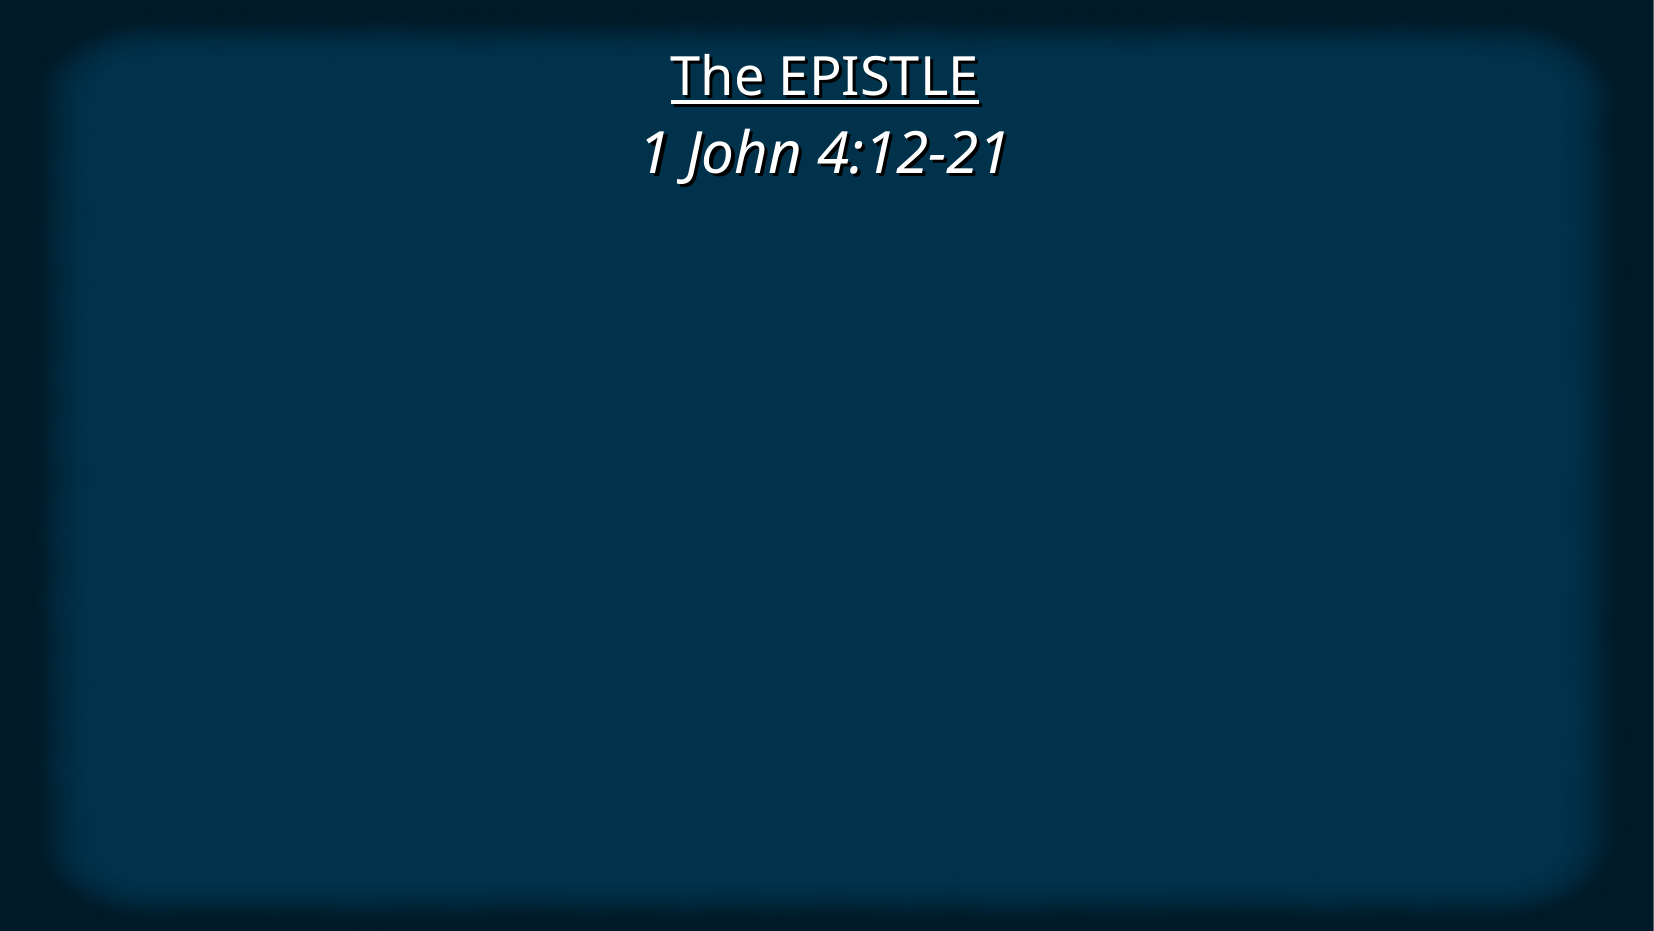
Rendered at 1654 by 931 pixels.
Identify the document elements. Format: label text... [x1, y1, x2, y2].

text_box The EPISTLE 1 John 4:12-21 [90, 30, 1561, 195]
picture [0, 0, 1654, 931]
